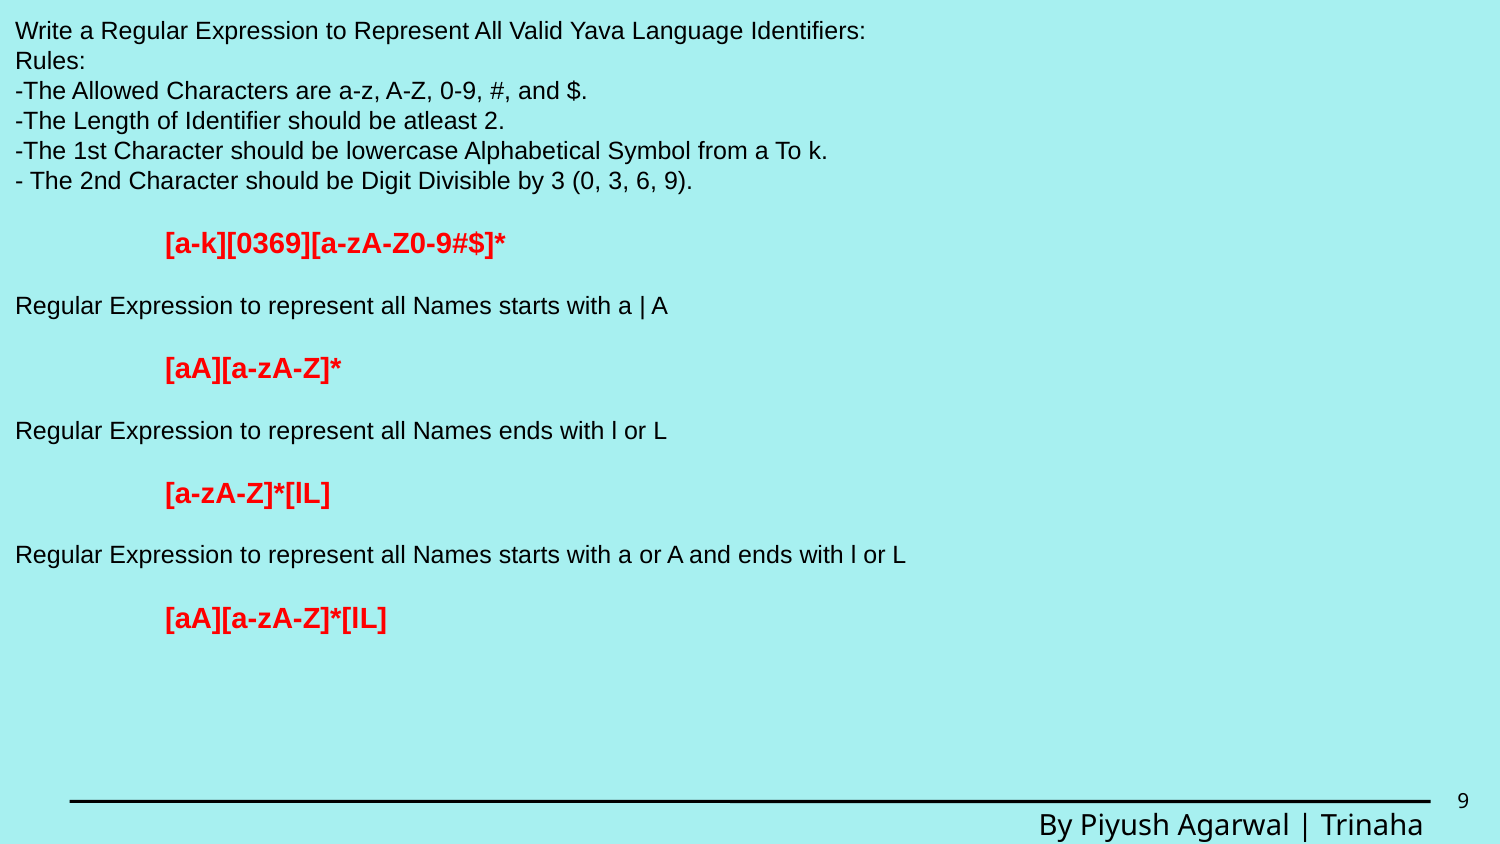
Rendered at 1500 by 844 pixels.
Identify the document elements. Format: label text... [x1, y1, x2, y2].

text_box By Piyush Agarwal | Trinaha Institute [928, 791, 1440, 844]
slide_number <number> [1394, 769, 1484, 834]
text_box Write a Regular Expression to Represent All Valid Yava Language Identifiers: Rules: -The Allowed Characters are a-z, A-Z, 0-9, #, and $. -The Length of Identifier should be atleast 2. -The 1st Character should be lowercase Alphabetical Symbol from a To k. - The 2nd Character should be Digit Divisible by 3 (0, 3, 6, 9). [a-k][0369][a-zA-Z0-9#$]* Regular Expression to represent all Names starts with a | A [aA][a-zA-Z]* Regular Expression to represent all Names ends with l or L [a-zA-Z]*[lL] Regular Expression to represent all Names starts with a or A and ends with l or L [aA][a-zA-Z]*[lL] [0, 0, 1457, 765]
